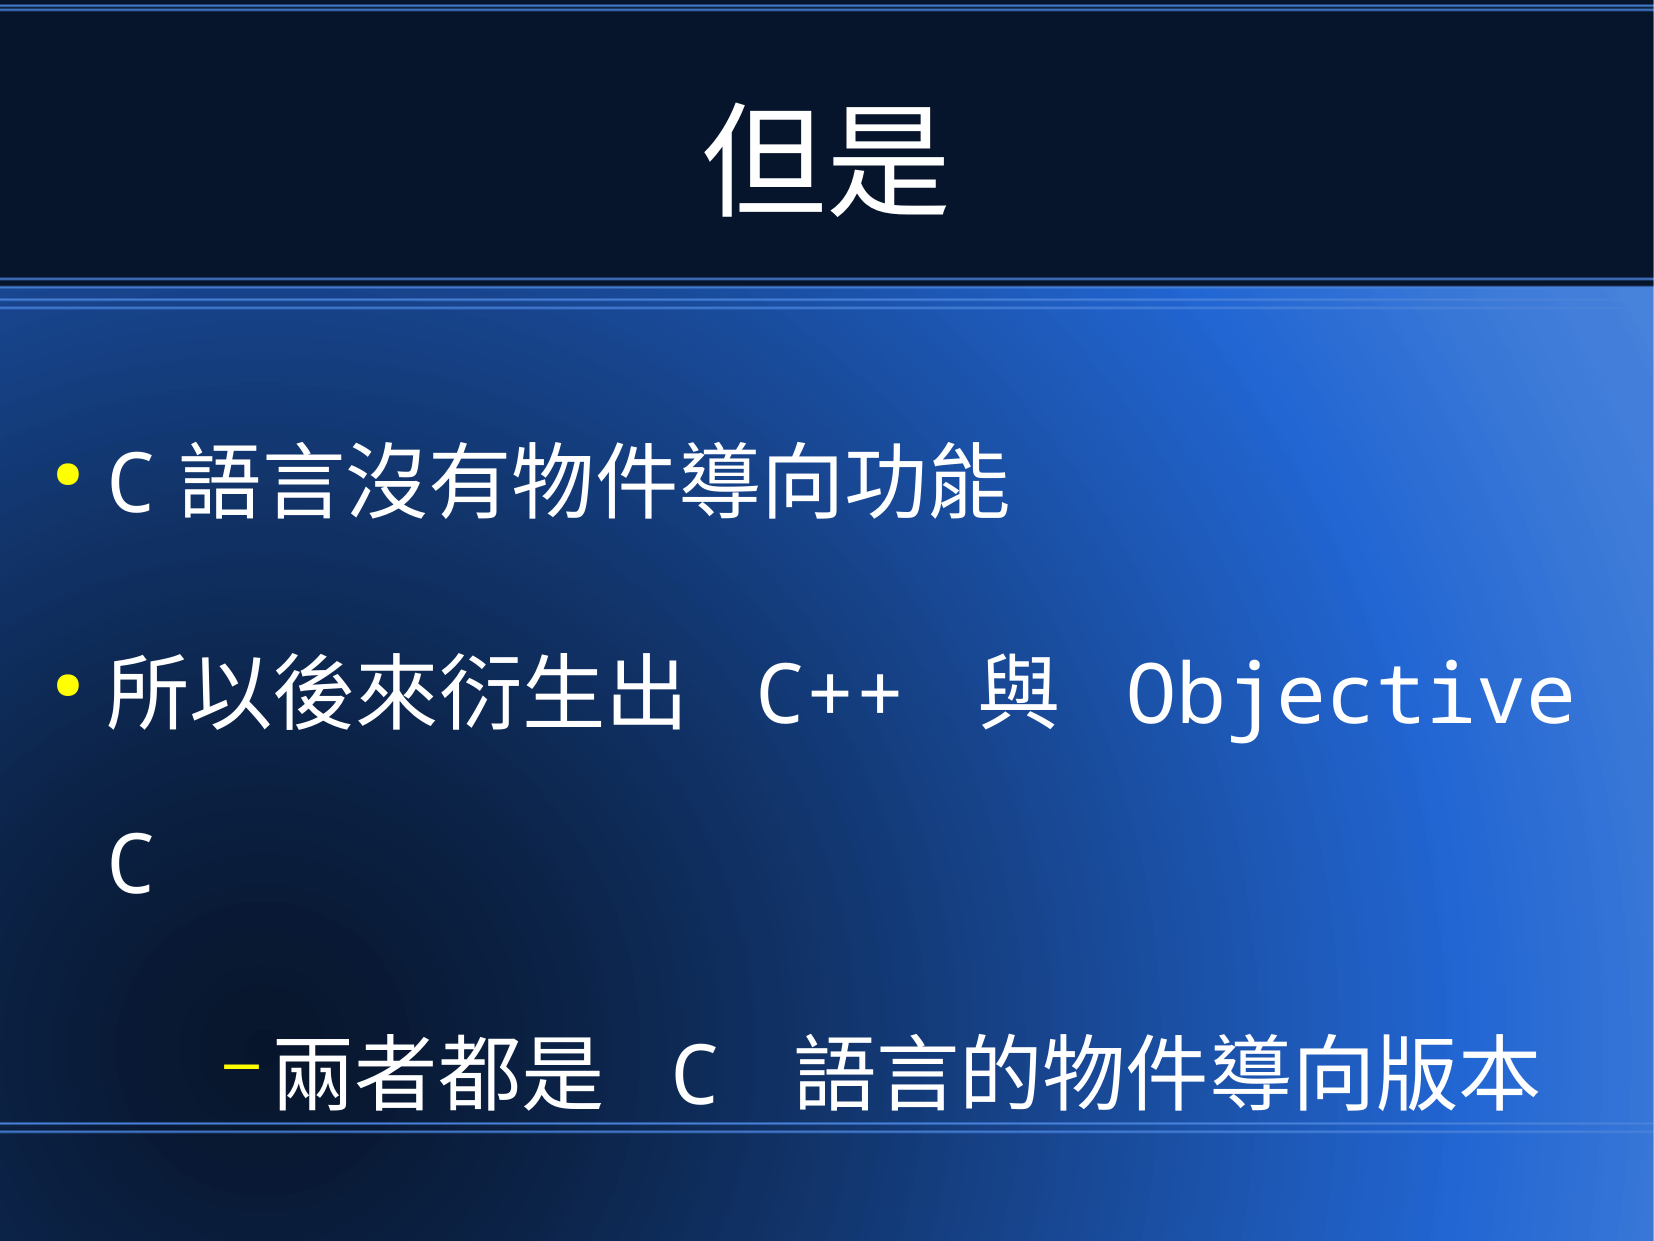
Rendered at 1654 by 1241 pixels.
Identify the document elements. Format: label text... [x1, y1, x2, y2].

list C語言沒有物件導向功能 所以後來衍生出 C++ 與 Objective C 兩者都是 C 語言的物件導向版本 [35, 355, 1630, 1241]
picture [0, 0, 1654, 1241]
title 但是 [82, 49, 1571, 257]
